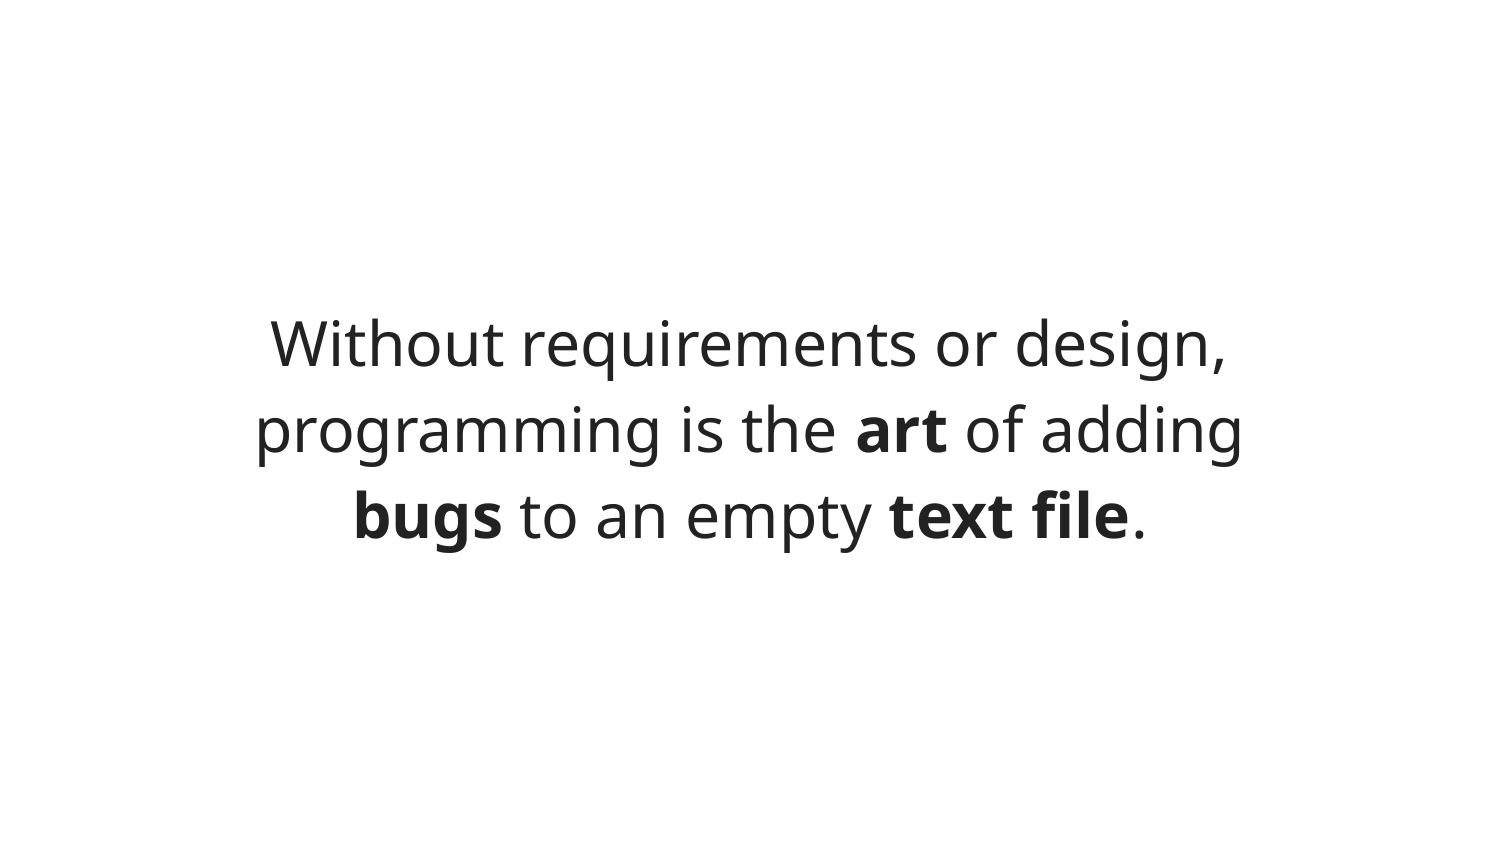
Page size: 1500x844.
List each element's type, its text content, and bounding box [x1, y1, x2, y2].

list Without requirements or design, programming is the art of adding bugs to an empty text file. [167, 111, 1333, 733]
